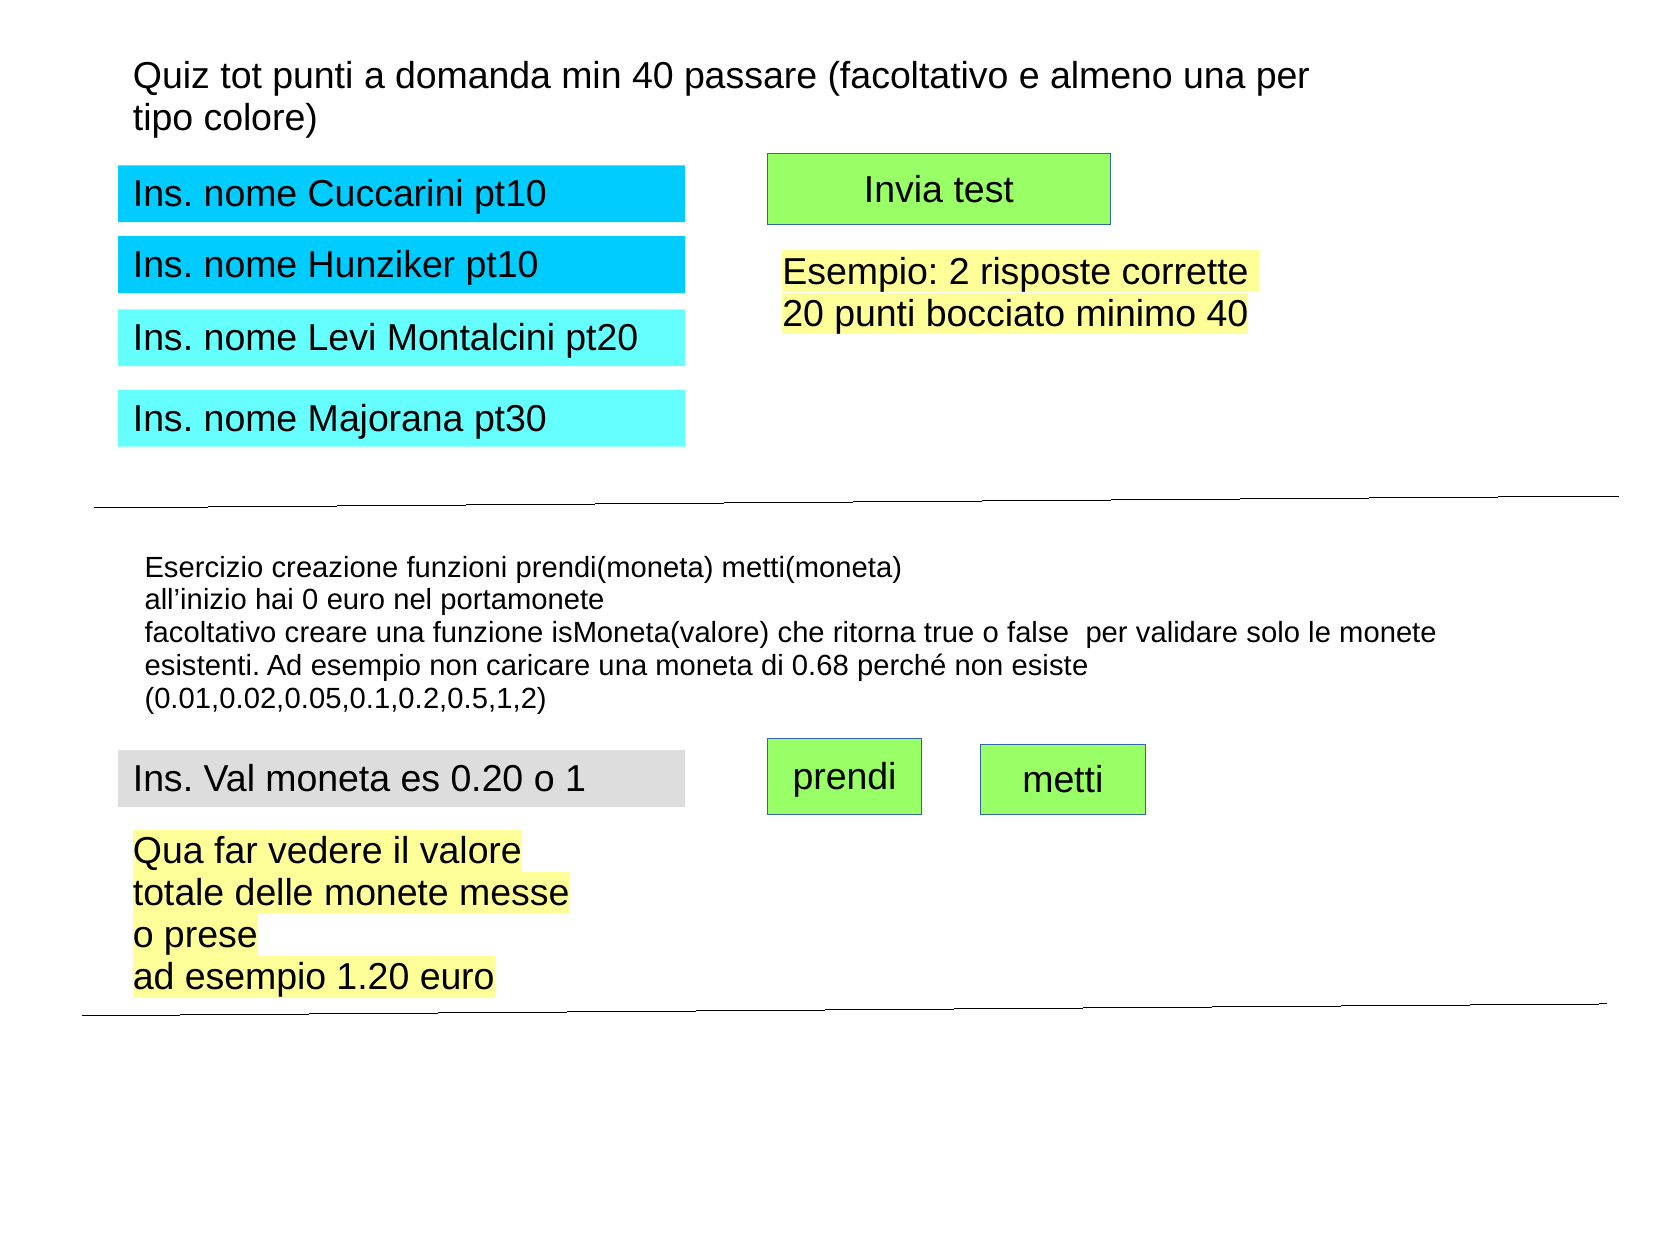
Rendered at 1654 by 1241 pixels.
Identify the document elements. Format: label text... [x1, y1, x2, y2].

text_box Invia test [767, 153, 1111, 225]
text_box Ins. Val moneta es 0.20 o 1 [118, 750, 686, 807]
text_box Esercizio creazione funzioni prendi(moneta) metti(moneta) all’inizio hai 0 euro nel portamonete facoltativo creare una funzione isMoneta(valore) che ritorna true o false per validare solo le monete esistenti. Ad esempio non caricare una moneta di 0.68 perché non esiste (0.01,0.02,0.05,0.1,0.2,0.5,1,2) [129, 543, 1512, 727]
text_box prendi [767, 738, 922, 815]
text_box Qua far vedere il valore totale delle monete messe o prese ad esempio 1.20 euro [118, 822, 603, 1006]
text_box Esempio: 2 risposte corrette 20 punti bocciato minimo 40 [767, 243, 1382, 342]
text_box Quiz tot punti a domanda min 40 passare (facoltativo e almeno una per tipo colore) [118, 47, 1382, 147]
text_box Ins. nome Hunziker pt10 [118, 236, 686, 294]
text_box metti [980, 744, 1146, 815]
text_box Ins. nome Cuccarini pt10 [118, 165, 686, 223]
text_box Ins. nome Levi Montalcini pt20 [118, 309, 686, 367]
text_box Ins. nome Majorana pt30 [118, 389, 686, 447]
